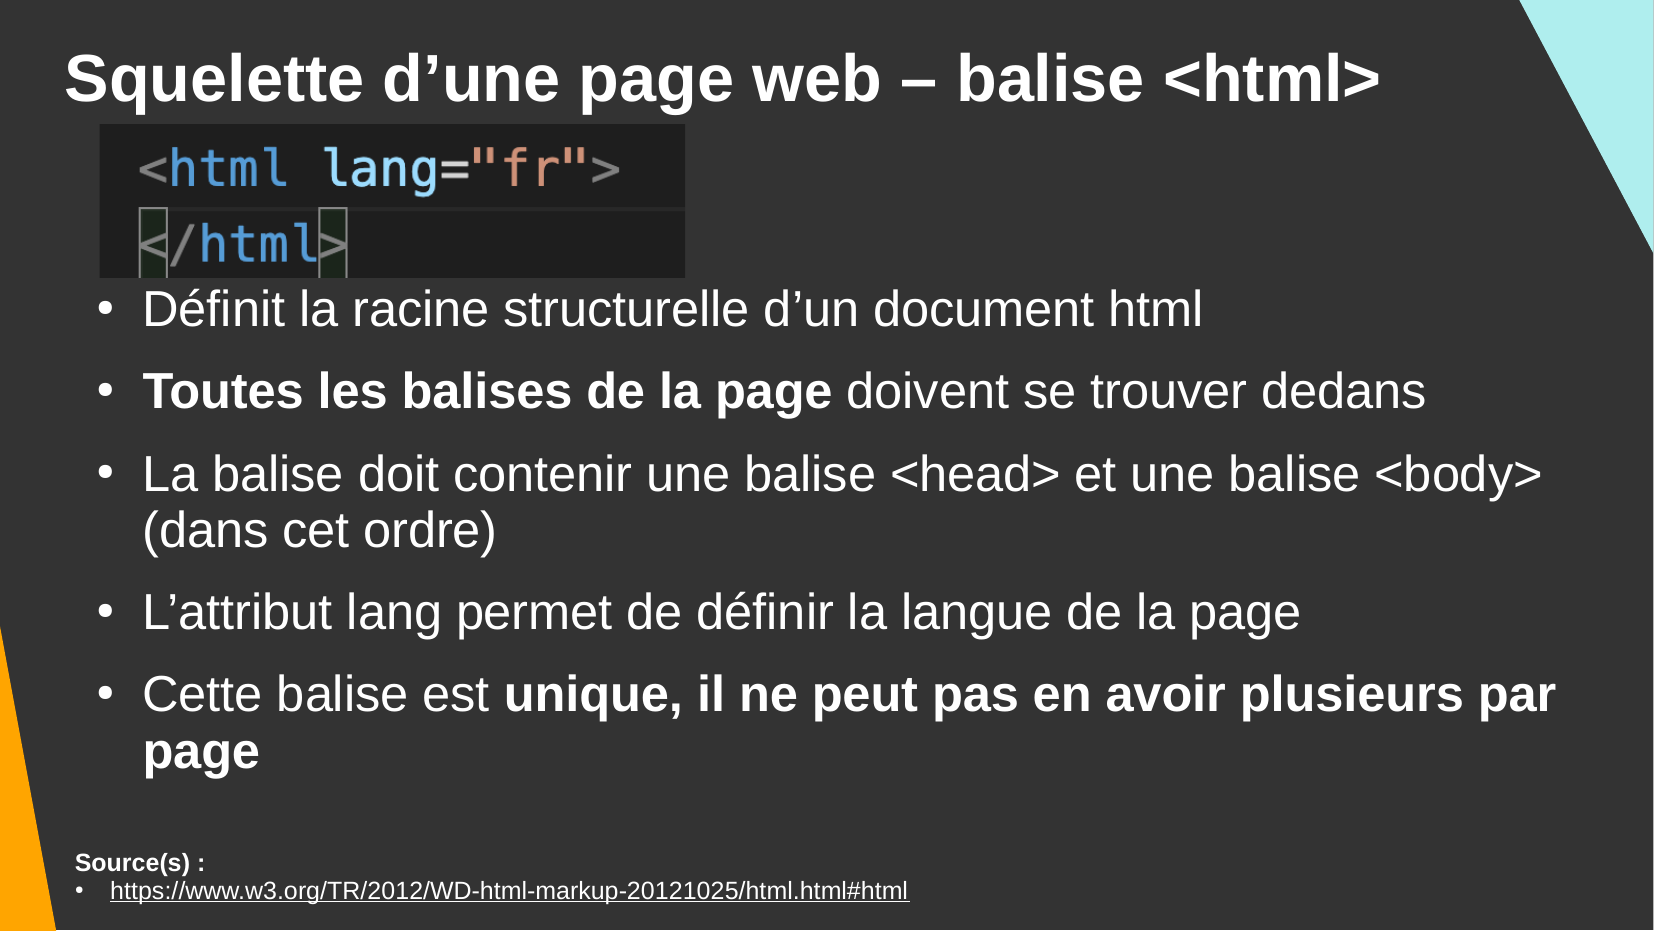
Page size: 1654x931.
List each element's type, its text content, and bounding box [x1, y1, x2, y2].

picture [99, 124, 686, 278]
title Squelette d’une page web – balise <html> [64, 40, 1553, 125]
text_box Source(s) : https://www.w3.org/TR/2012/WD-html-markup-20121025/html.html#html [59, 841, 1546, 931]
text_box [0, 626, 57, 931]
text_box [1519, 0, 1654, 255]
list Définit la racine structurelle d’un document html Toutes les balises de la page doivent se trouver dedans La balise doit contenir une balise <head> et une balise <body> (dans cet ordre) L’attribut lang permet de définir la langue de la page Cette balise est unique, il ne peut pas en avoir plusieurs par page [80, 281, 1635, 780]
